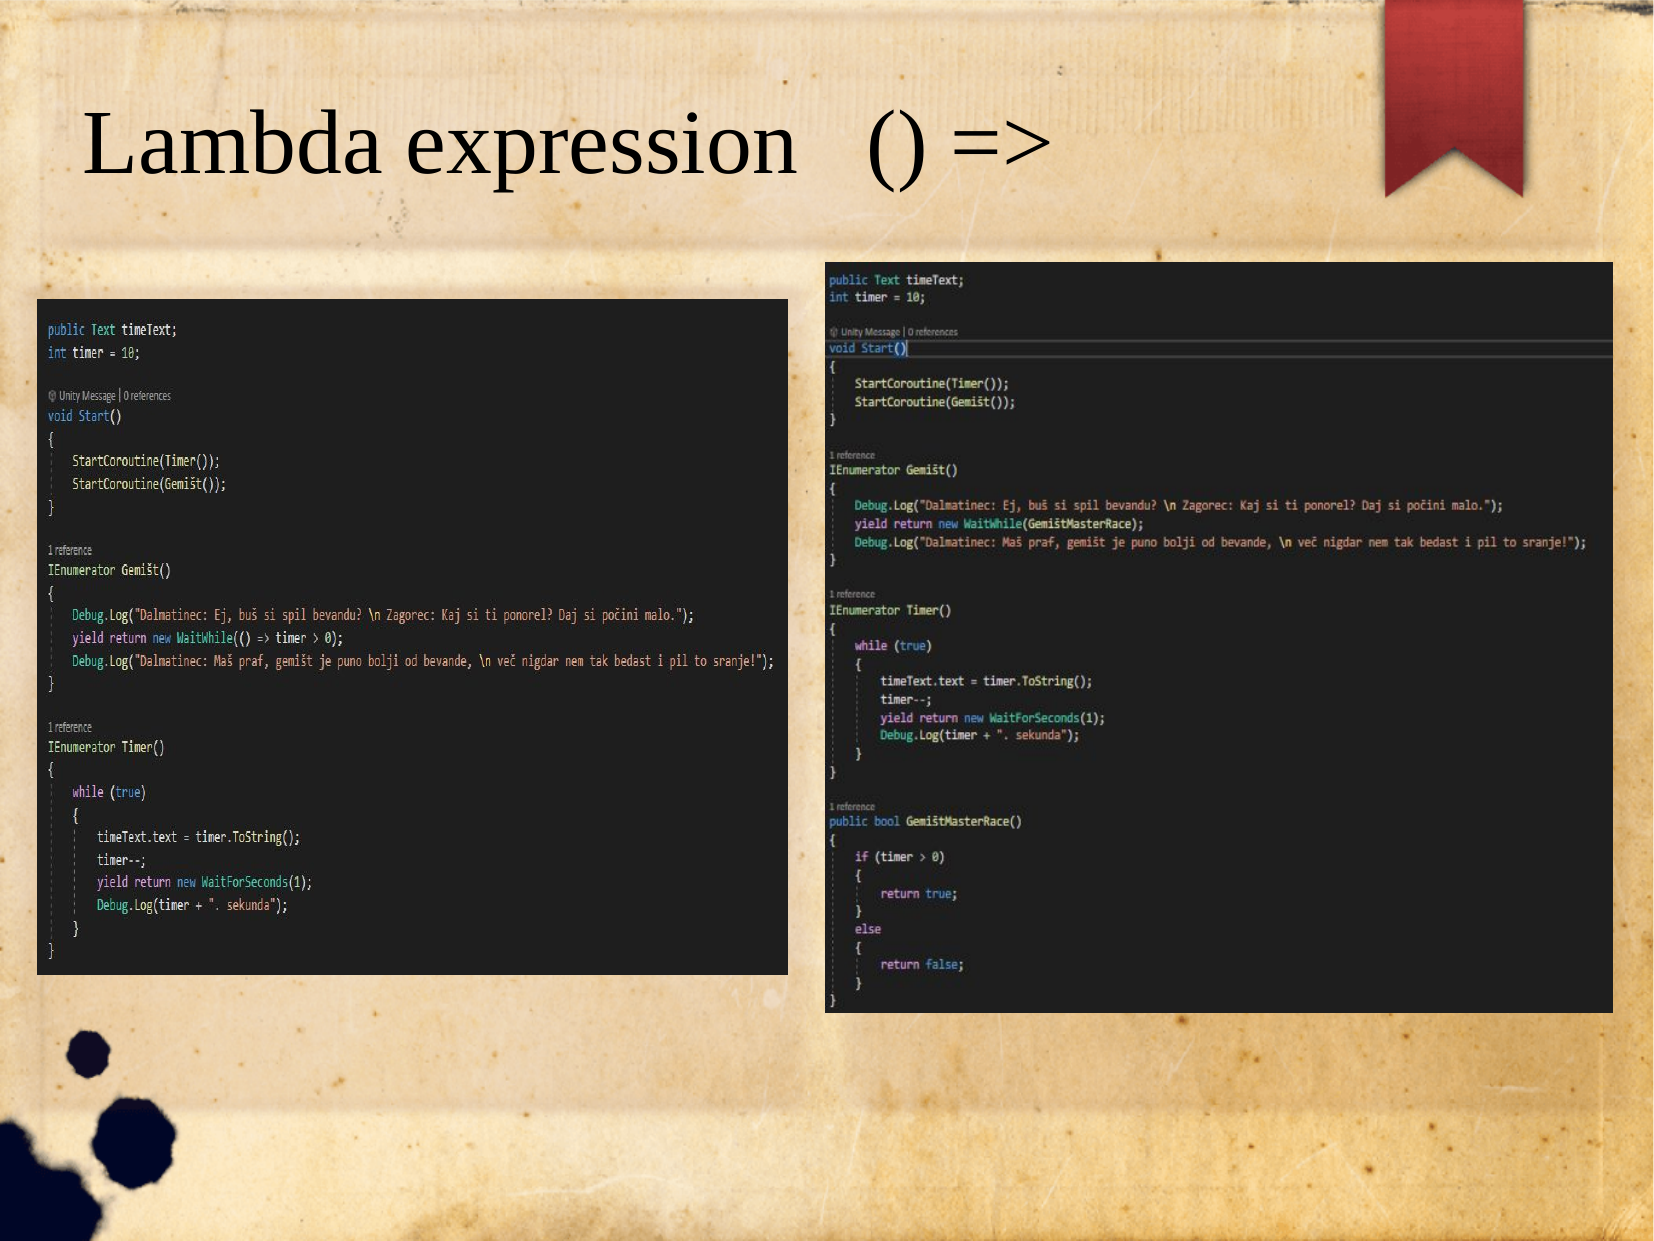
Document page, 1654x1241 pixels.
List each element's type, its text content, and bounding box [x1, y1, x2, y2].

title Lambda expression () => [82, 49, 1347, 237]
picture [0, 0, 1654, 1241]
